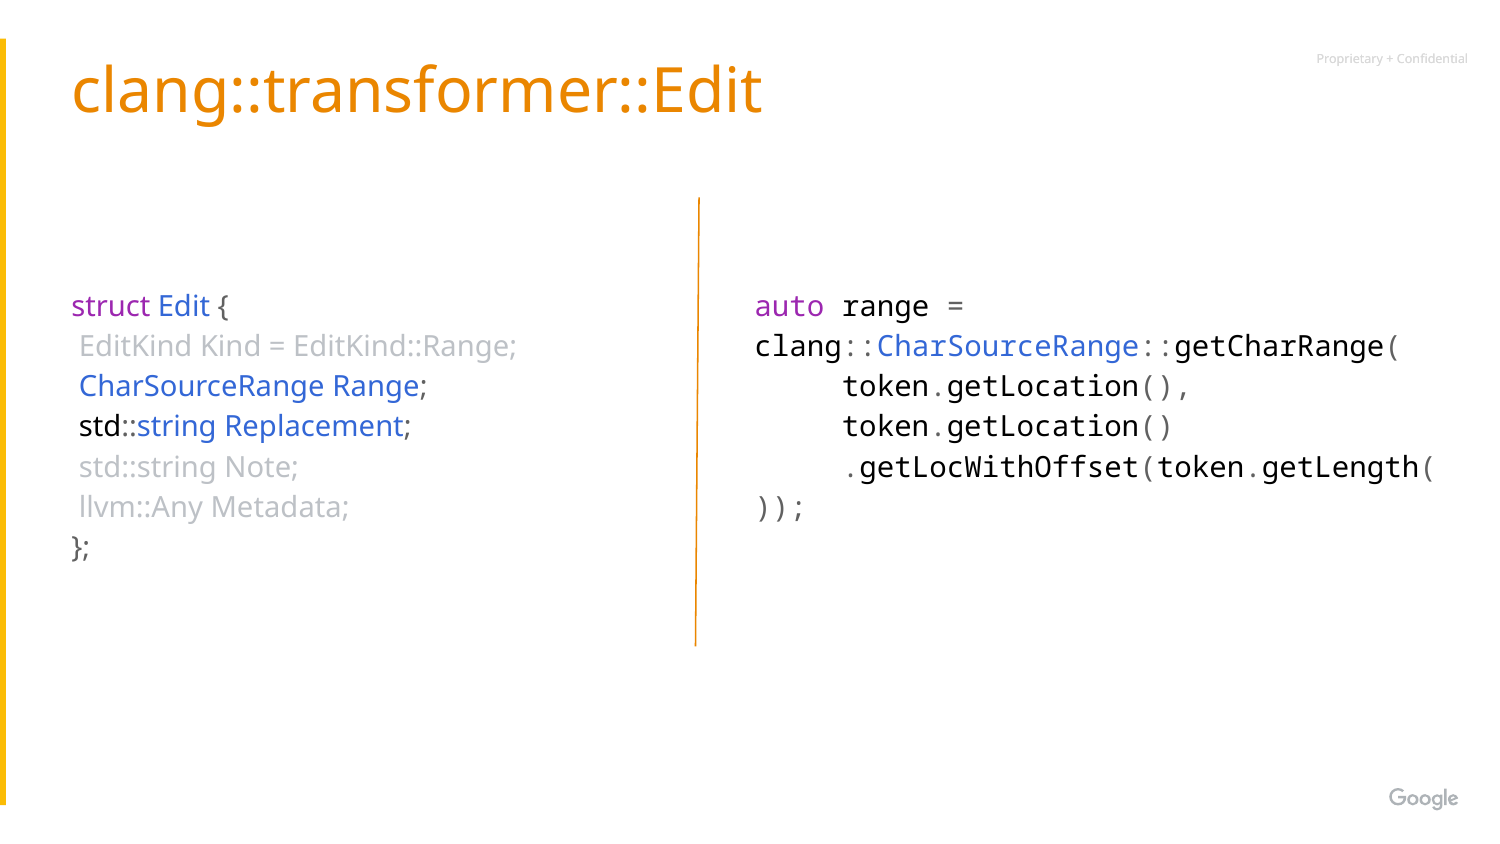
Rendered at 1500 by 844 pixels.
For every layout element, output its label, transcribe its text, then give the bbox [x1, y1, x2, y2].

text_box auto range = clang::CharSourceRange::getCharRange( token.getLocation(), token.getLocation() .getLocWithOffset(token.getLength()); [739, 267, 1461, 539]
title clang::transformer::Edit [56, 43, 1336, 112]
text_box struct Edit { EditKind Kind = EditKind::Range; CharSourceRange Range; std::string Replacement; std::string Note; llvm::Any Metadata; }; [56, 267, 696, 579]
